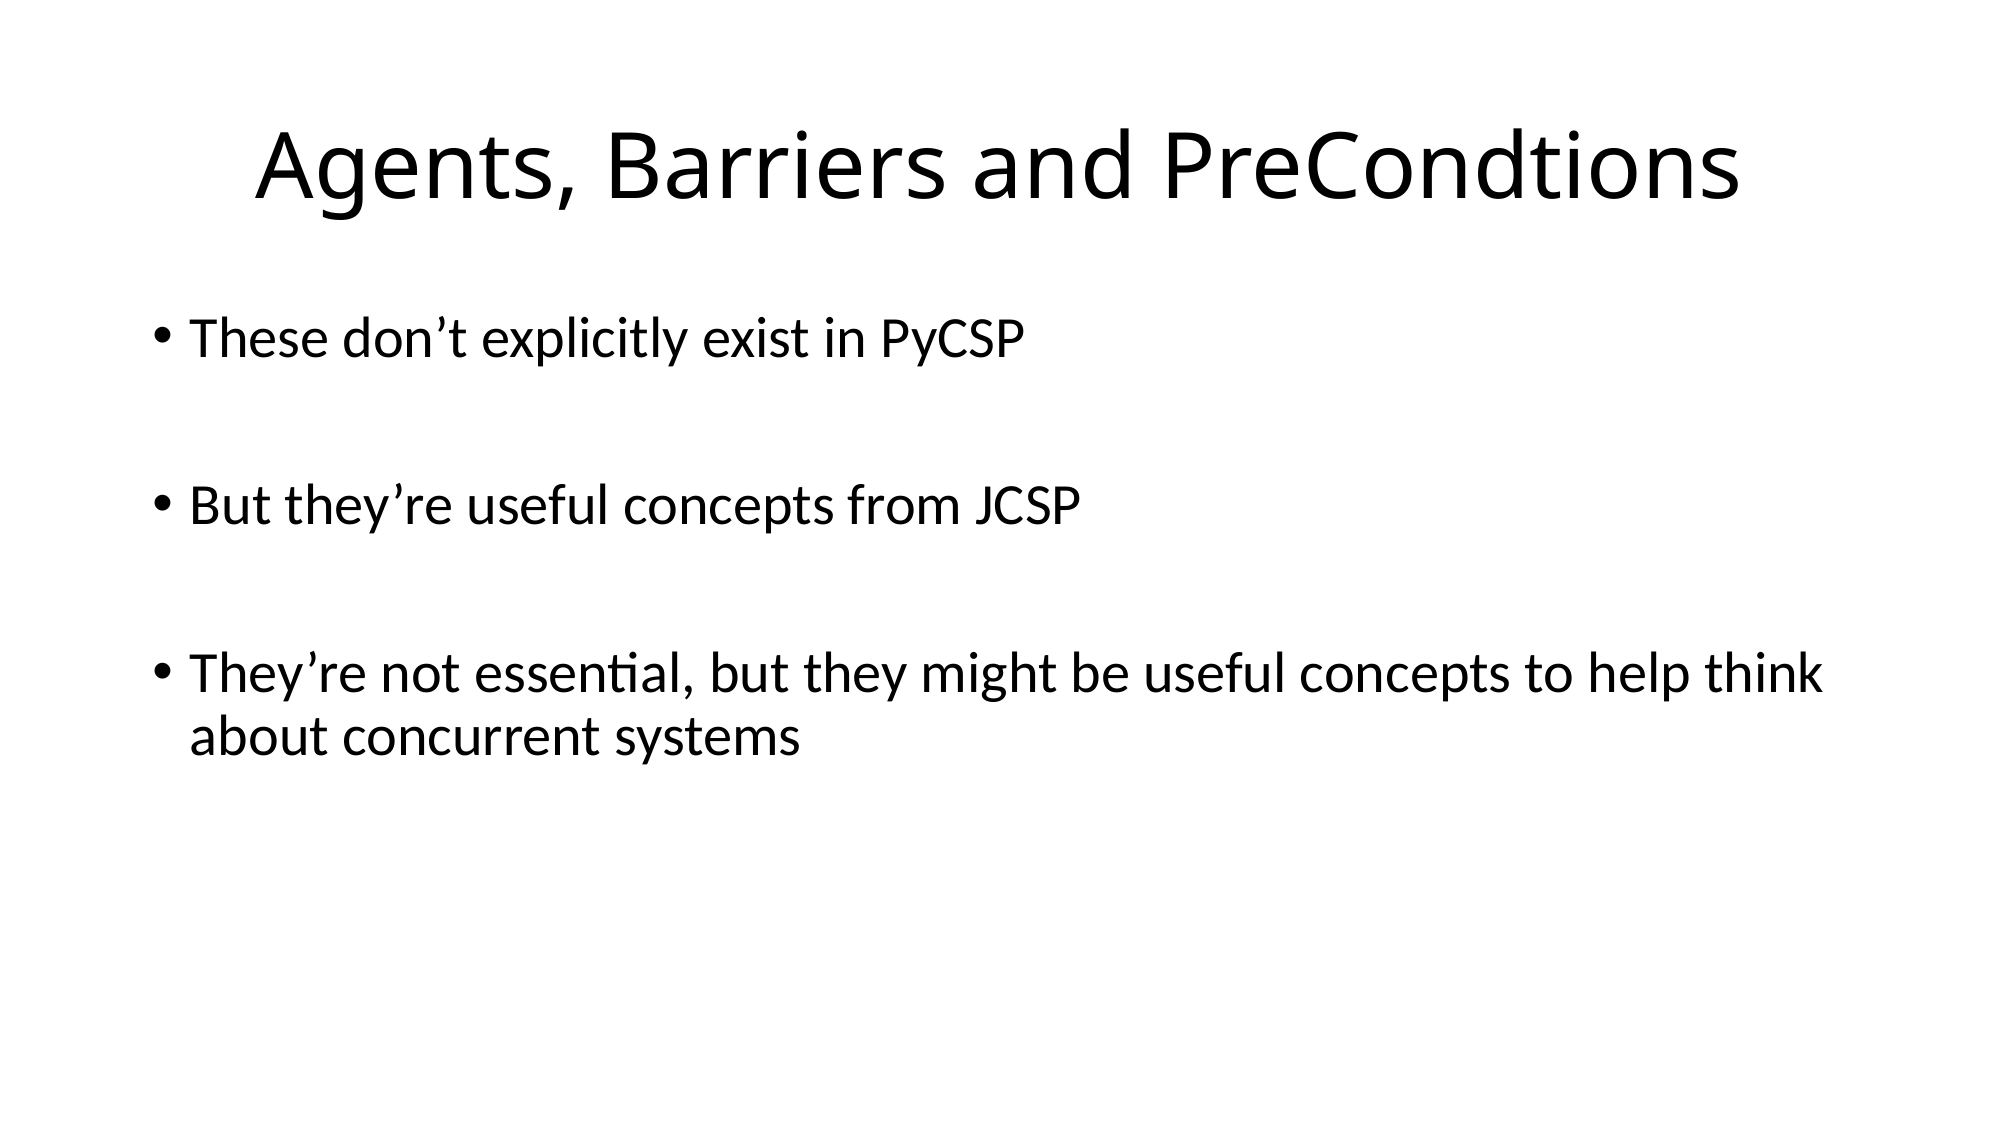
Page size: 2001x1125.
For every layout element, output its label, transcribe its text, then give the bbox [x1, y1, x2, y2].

title Agents, Barriers and PreCondtions [137, 59, 1863, 278]
list These don’t explicitly exist in PyCSP But they’re useful concepts from JCSP They’re not essential, but they might be useful concepts to help think about concurrent systems [137, 299, 1863, 1014]
